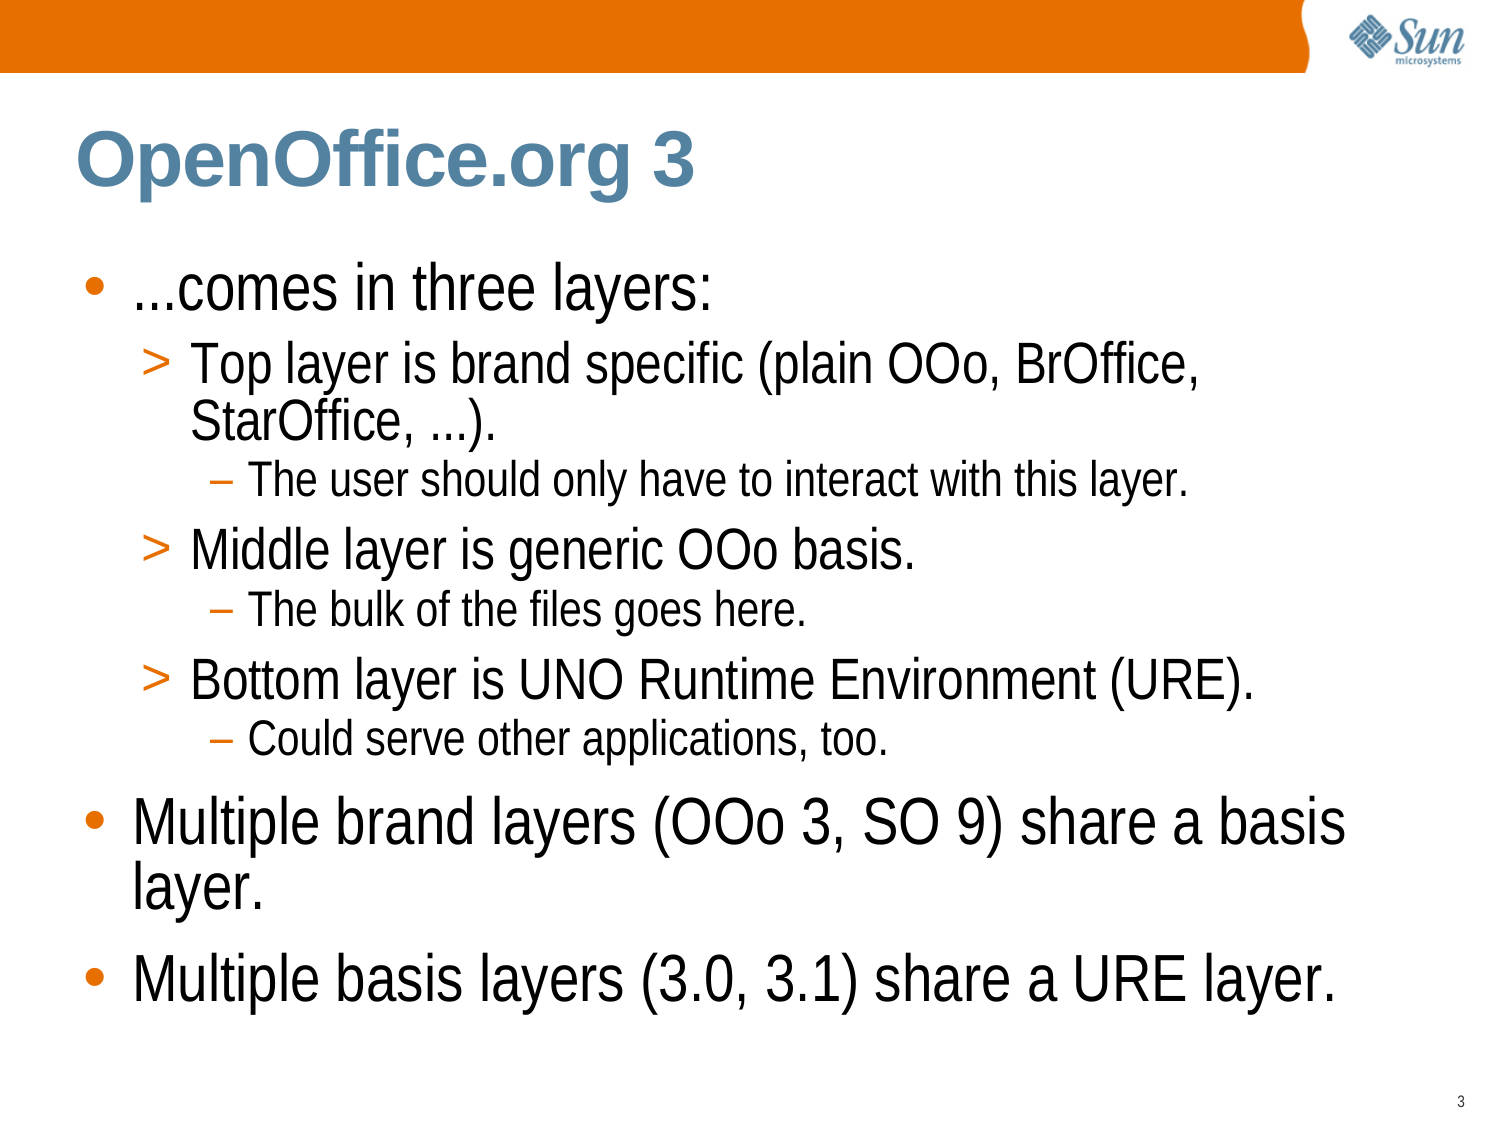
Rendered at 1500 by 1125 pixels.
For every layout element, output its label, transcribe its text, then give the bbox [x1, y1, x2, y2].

picture [0, 0, 1500, 73]
title OpenOffice.org 3 [75, 123, 1437, 227]
list ...comes in three layers: Top layer is brand specific (plain OOo, BrOffice, StarOffice, ...). The user should only have to interact with this layer. Middle layer is generic OOo basis. The bulk of the files goes here. Bottom layer is UNO Runtime Environment (URE). Could serve other applications, too. Multiple brand layers (OOo 3, SO 9) share a basis layer. Multiple basis layers (3.0, 3.1) share a URE layer. [64, 258, 1401, 1062]
